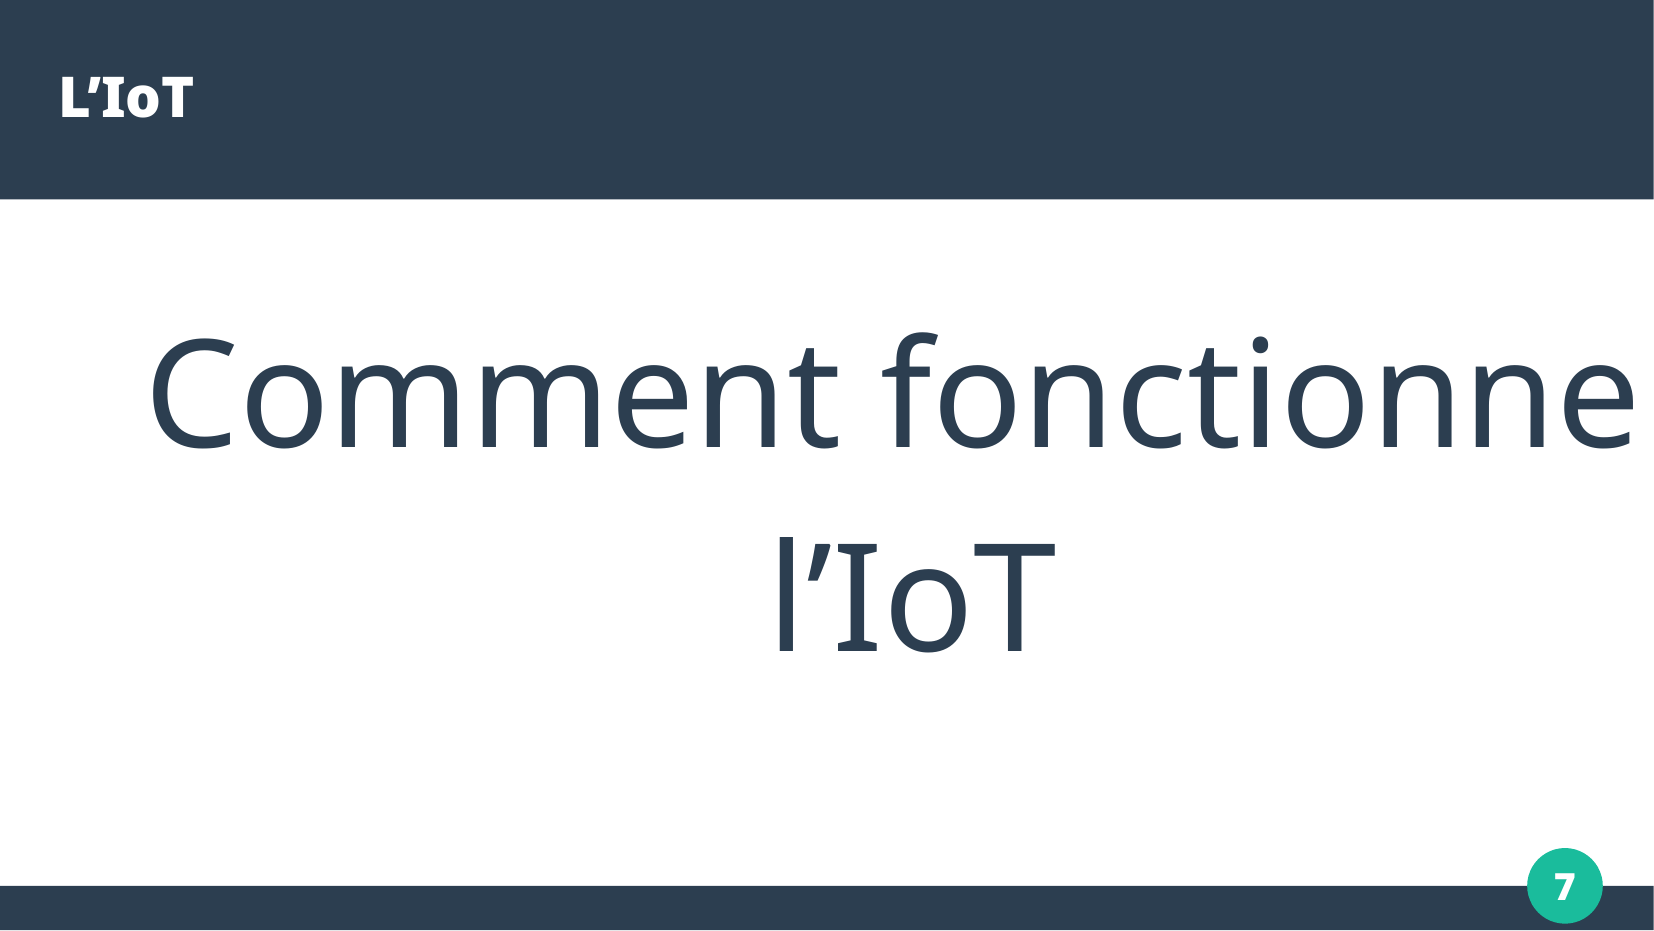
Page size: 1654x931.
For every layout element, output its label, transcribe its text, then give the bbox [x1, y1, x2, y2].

title L’IoT [59, 37, 1595, 155]
text_box Comment fonctionne l’IoT [129, 295, 1493, 688]
